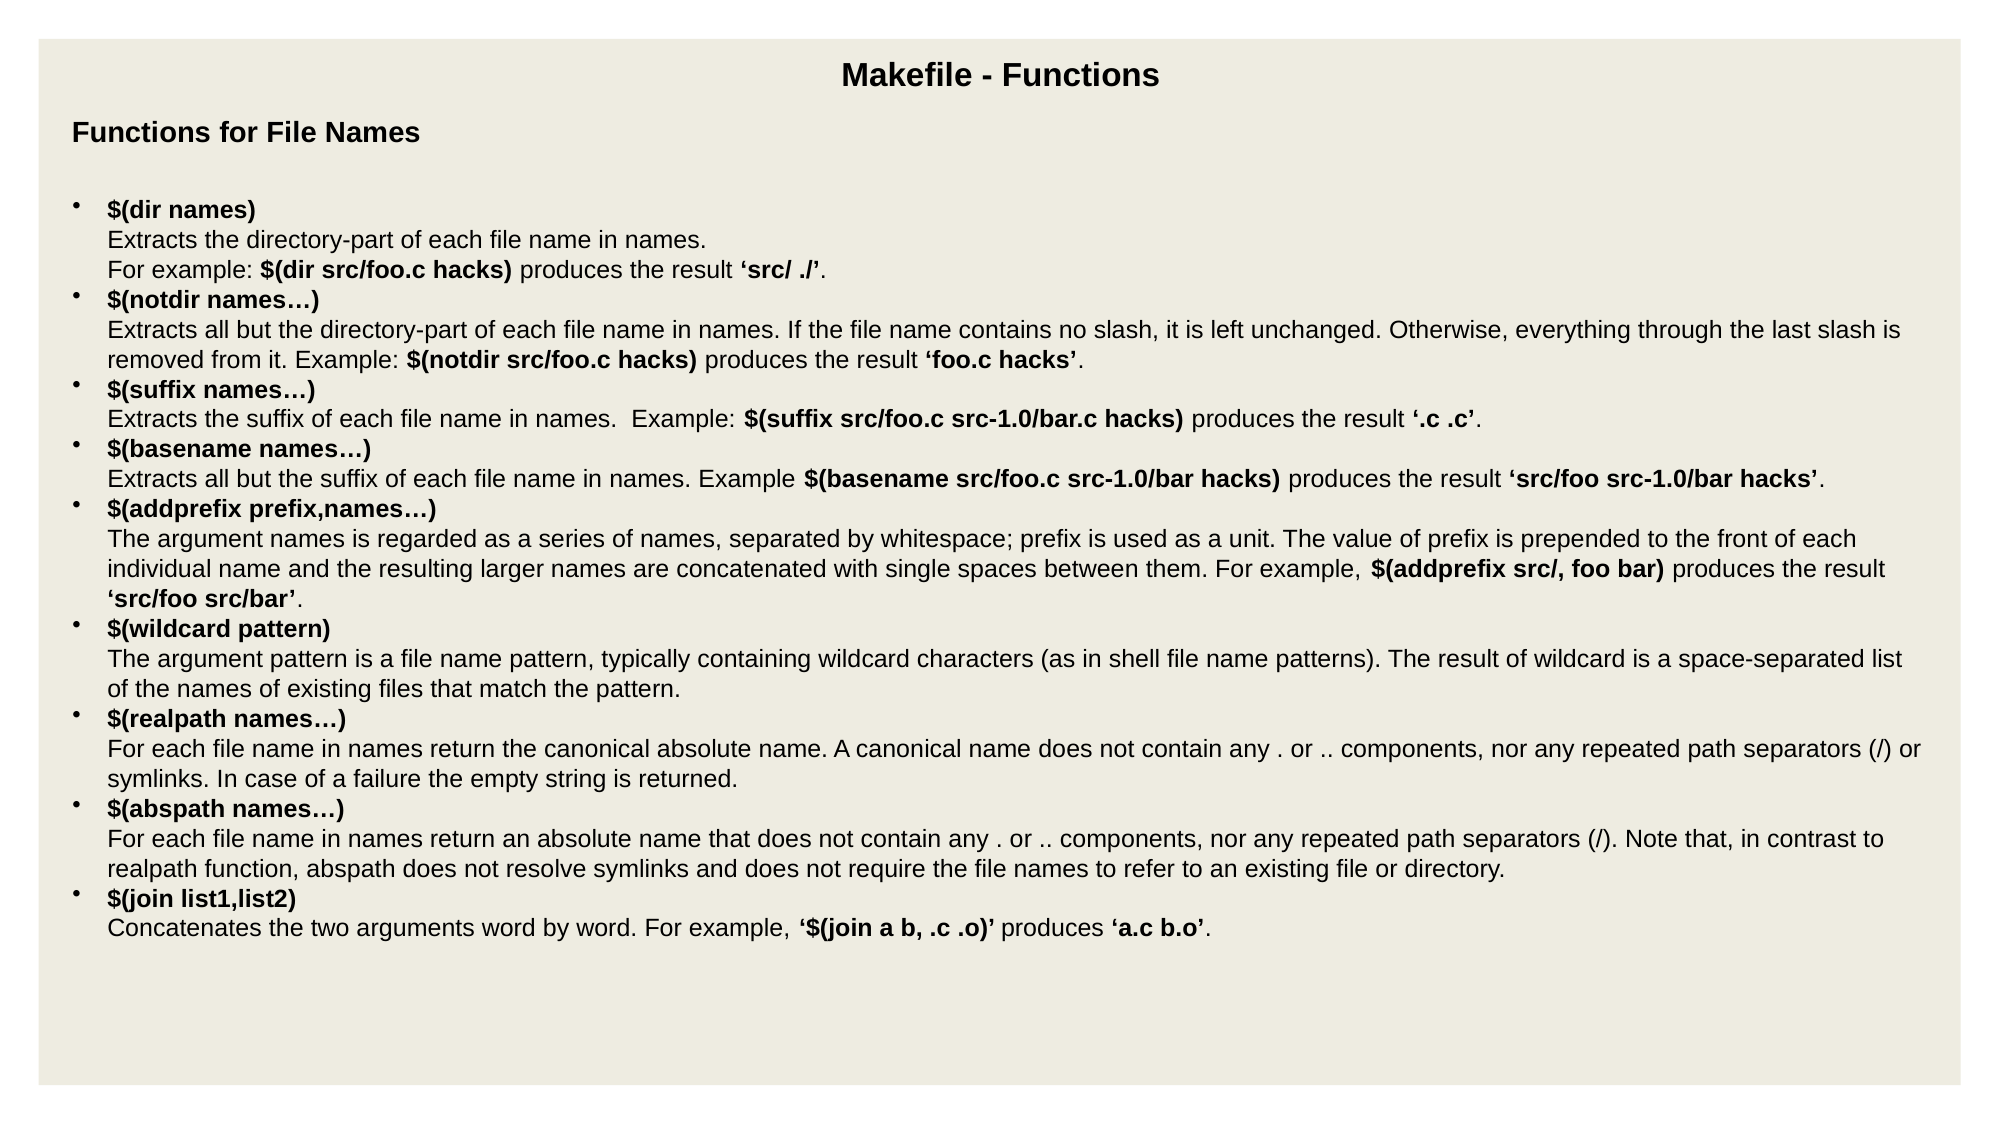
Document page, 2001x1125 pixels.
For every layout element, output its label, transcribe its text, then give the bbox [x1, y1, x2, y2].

text_box Functions for File Names $(dir names) Extracts the directory-part of each file name in names. For example: $(dir src/foo.c hacks) produces the result ‘src/ ./’. $(notdir names…) Extracts all but the directory-part of each file name in names. If the file name contains no slash, it is left unchanged. Otherwise, everything through the last slash is removed from it. Example: $(notdir src/foo.c hacks) produces the result ‘foo.c hacks’. $(suffix names…) Extracts the suffix of each file name in names. Example: $(suffix src/foo.c src-1.0/bar.c hacks) produces the result ‘.c .c’. $(basename names…) Extracts all but the suffix of each file name in names. Example $(basename src/foo.c src-1.0/bar hacks) produces the result ‘src/foo src-1.0/bar hacks’. $(addprefix prefix,names…) The argument names is regarded as a series of names, separated by whitespace; prefix is used as a unit. The value of prefix is prepended to the front of each individual name and the resulting larger names are concatenated with single spaces between them. For example, $(addprefix src/, foo bar) produces the result ‘src/foo src/bar’. $(wildcard pattern) The argument pattern is a file name pattern, typically containing wildcard characters (as in shell file name patterns). The result of wildcard is a space-separated list of the names of existing files that match the pattern. $(realpath names…) For each file name in names return the canonical absolute name. A canonical name does not contain any . or .. components, nor any repeated path separators (/) or symlinks. In case of a failure the empty string is returned. $(abspath names…) For each file name in names return an absolute name that does not contain any . or .. components, nor any repeated path separators (/). Note that, in contrast to realpath function, abspath does not resolve symlinks and does not require the file names to refer to an existing file or directory. $(join list1,list2) Concatenates the two arguments word by word. For example, ‘$(join a b, .c .o)’ produces ‘a.c b.o’. [57, 106, 1944, 1087]
text_box Makefile - Functions [39, 39, 1963, 106]
